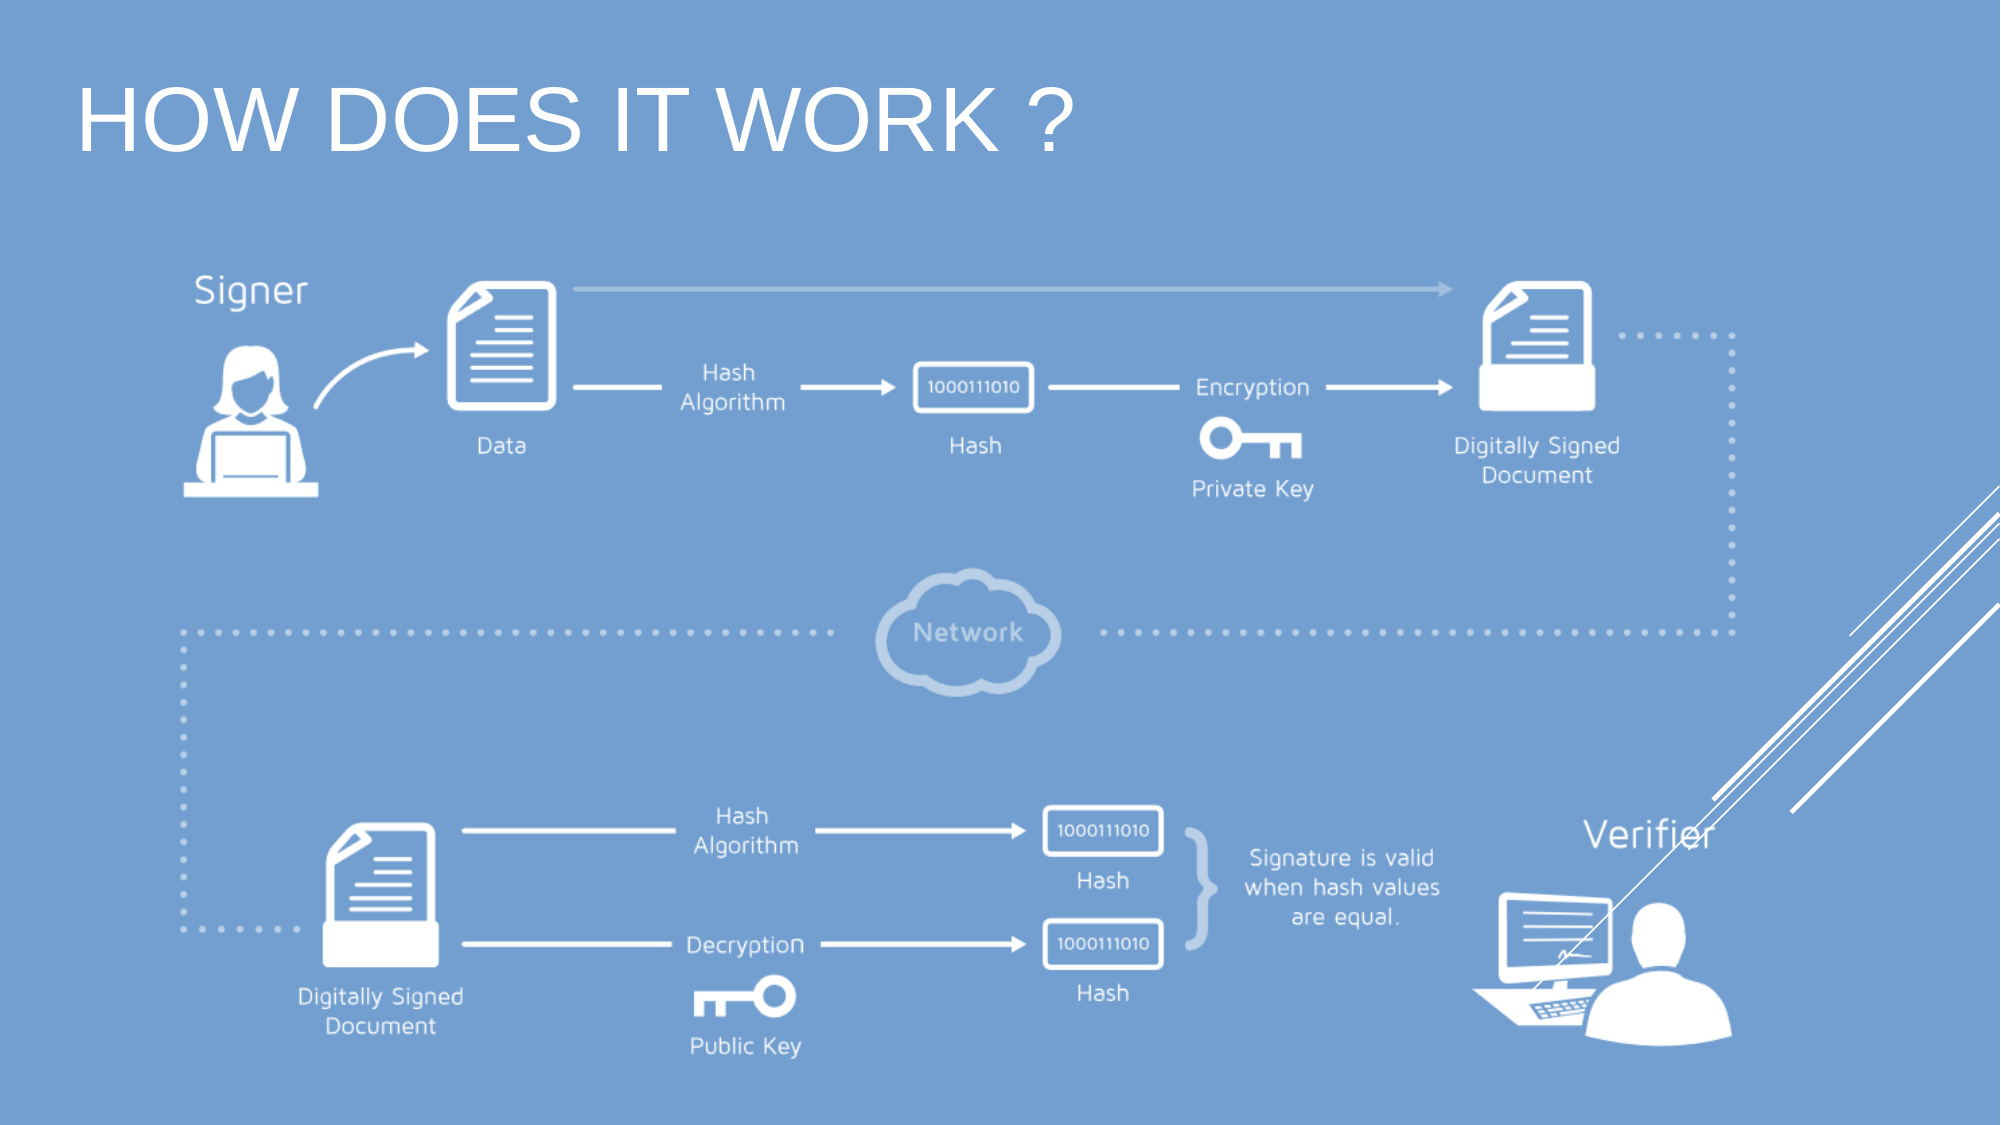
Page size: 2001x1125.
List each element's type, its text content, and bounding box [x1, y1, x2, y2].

picture [39, 226, 1877, 1102]
title HOW DOES IT WORK ? [75, 25, 1876, 214]
